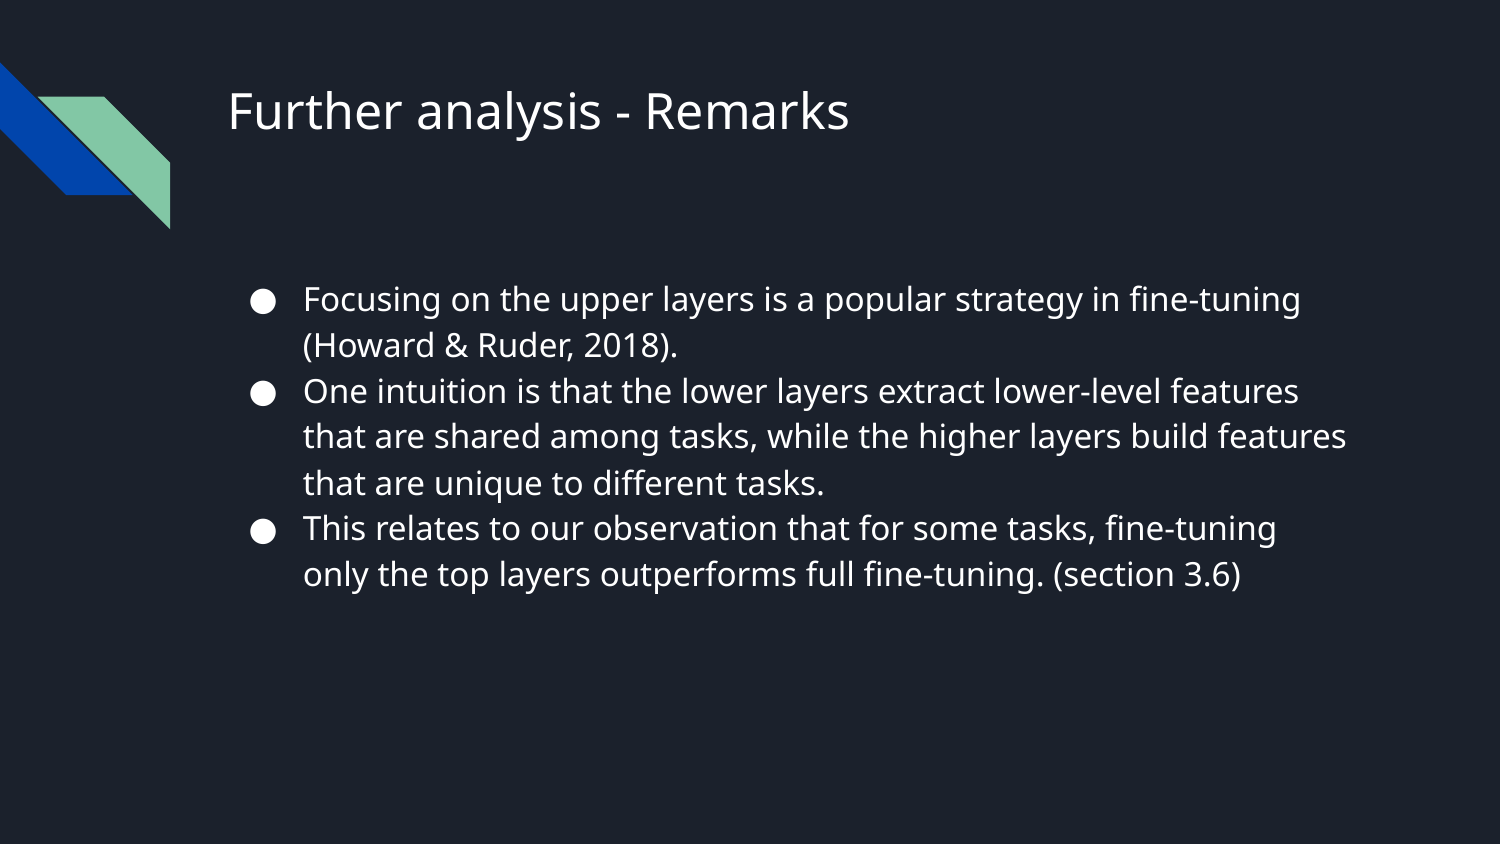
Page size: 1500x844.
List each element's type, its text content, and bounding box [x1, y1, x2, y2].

title Further analysis - Remarks [212, 64, 1368, 215]
list Focusing on the upper layers is a popular strategy in fine-tuning (Howard & Ruder, 2018). One intuition is that the lower layers extract lower-level features that are shared among tasks, while the higher layers build features that are unique to different tasks. This relates to our observation that for some tasks, fine-tuning only the top layers outperforms full fine-tuning. (section 3.6) [212, 257, 1368, 735]
